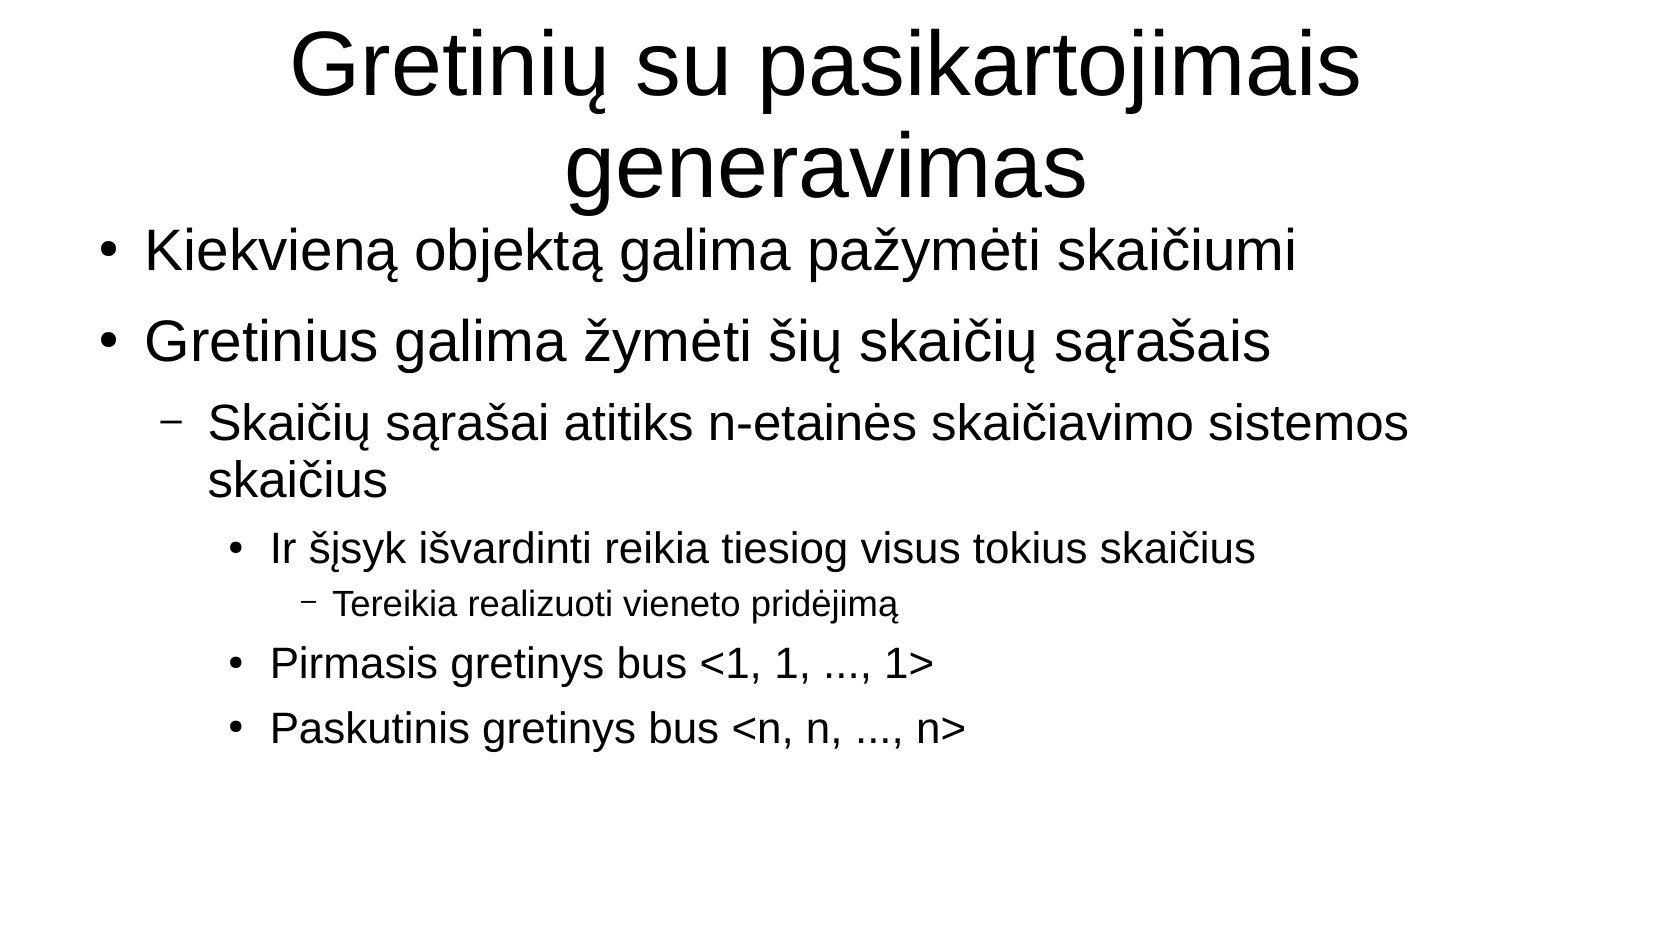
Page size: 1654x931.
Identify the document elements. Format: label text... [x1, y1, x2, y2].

title Gretinių su pasikartojimais generavimas [82, 12, 1571, 217]
list Kiekvieną objektą galima pažymėti skaičiumi Gretinius galima žymėti šių skaičių sąrašais Skaičių sąrašai atitiks n-etainės skaičiavimo sistemos skaičius Ir šįsyk išvardinti reikia tiesiog visus tokius skaičius Tereikia realizuoti vieneto pridėjimą Pirmasis gretinys bus <1, 1, ..., 1> Paskutinis gretinys bus <n, n, ..., n> [82, 217, 1571, 757]
